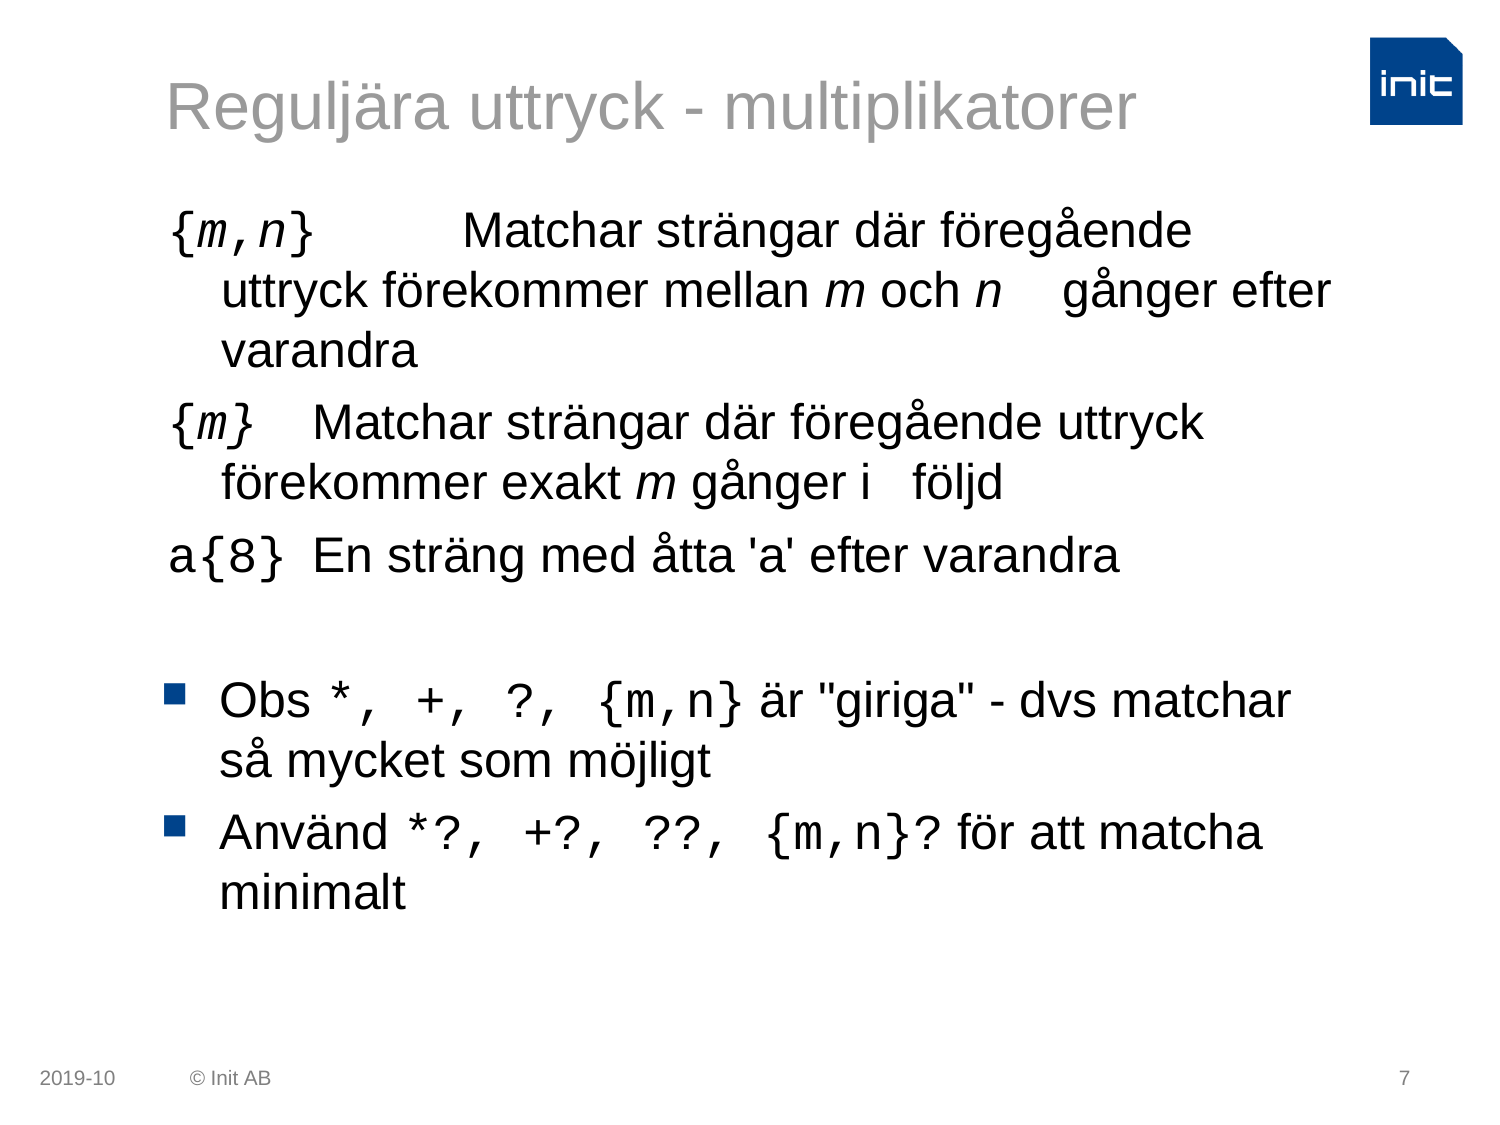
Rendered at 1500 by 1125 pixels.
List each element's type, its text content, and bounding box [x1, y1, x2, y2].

text_box 2019-10 [24, 1037, 151, 1098]
text_box © Init AB [174, 1037, 1326, 1098]
text_box <nummer> [1350, 1037, 1426, 1098]
text_box Reguljära uttryck - multiplikatorer [150, 0, 1351, 151]
text_box {m,n} Matchar strängar där föregående uttryck förekommer mellan m och n gånger efter varandra {m} Matchar strängar där föregående uttryck förekommer exakt m gånger i följd a{8} En sträng med åtta 'a' efter varandra Obs *, +, ?, {m,n} är "giriga" - dvs matchar så mycket som möjligt Använd *?, +?, ??, {m,n}? för att matcha minimalt [150, 189, 1351, 1000]
picture [1370, 37, 1463, 125]
